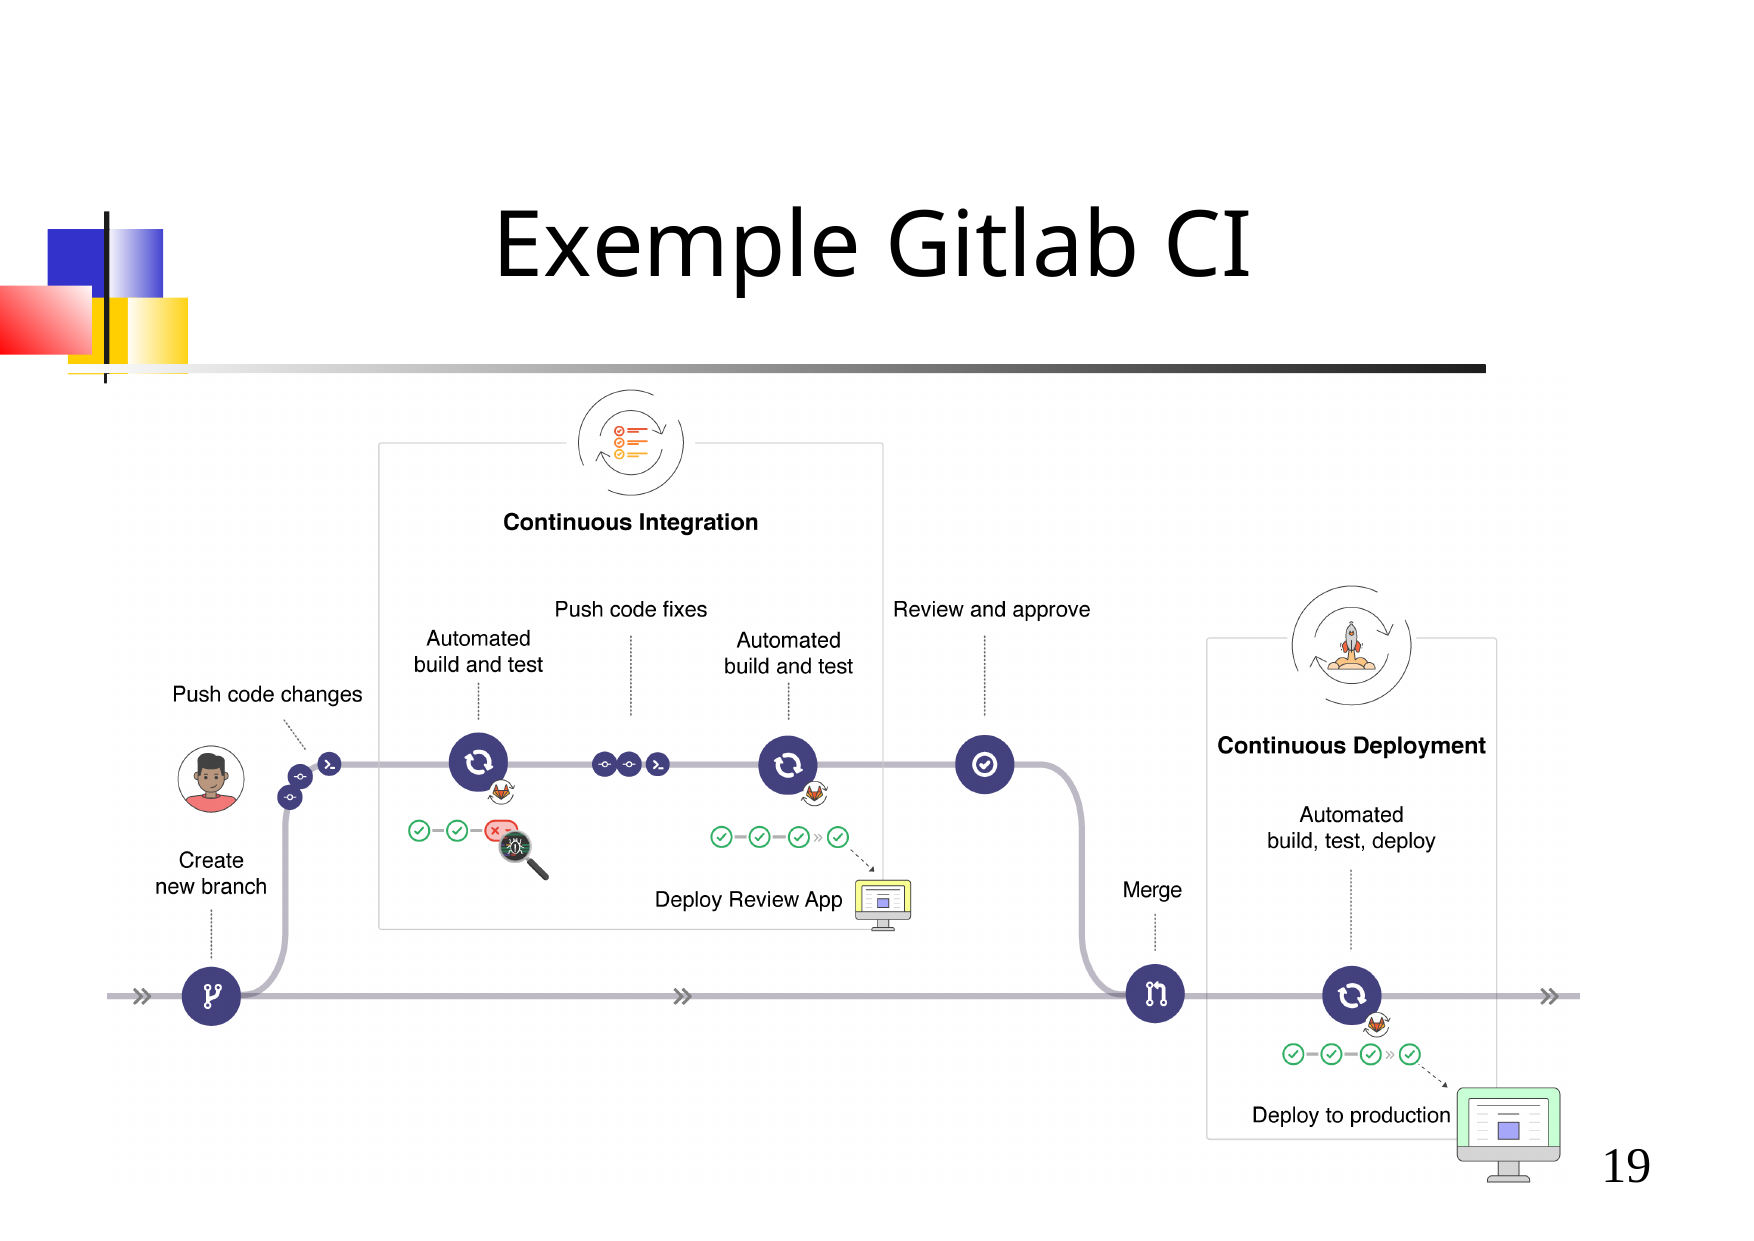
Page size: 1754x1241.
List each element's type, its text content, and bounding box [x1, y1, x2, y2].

title Exemple Gitlab CI [179, 139, 1567, 351]
picture [107, 374, 1580, 1190]
